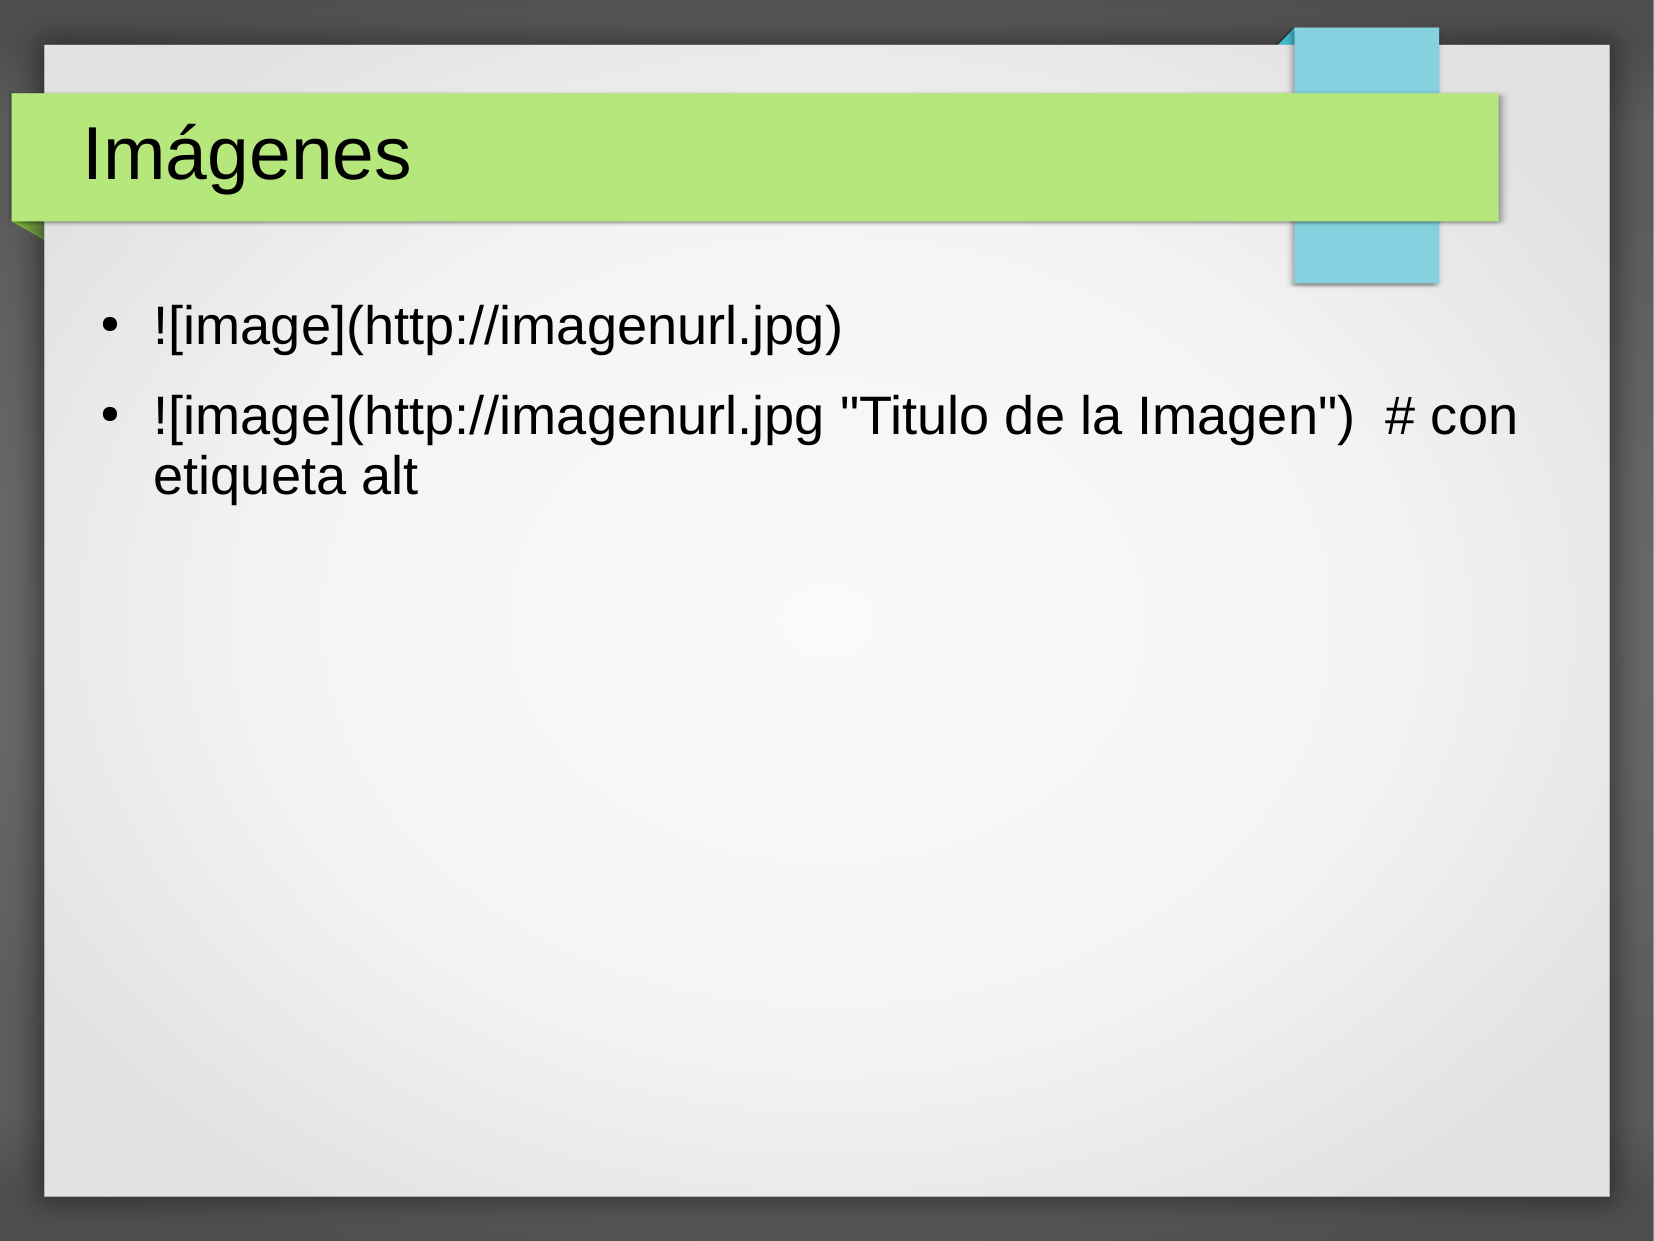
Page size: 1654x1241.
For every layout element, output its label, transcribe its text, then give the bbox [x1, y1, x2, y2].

picture [0, 0, 1654, 1241]
list ![image](http://imagenurl.jpg) ![image](http://imagenurl.jpg "Titulo de la Imagen") # con etiqueta alt [82, 295, 1571, 1015]
title Imágenes [82, 94, 1264, 213]
